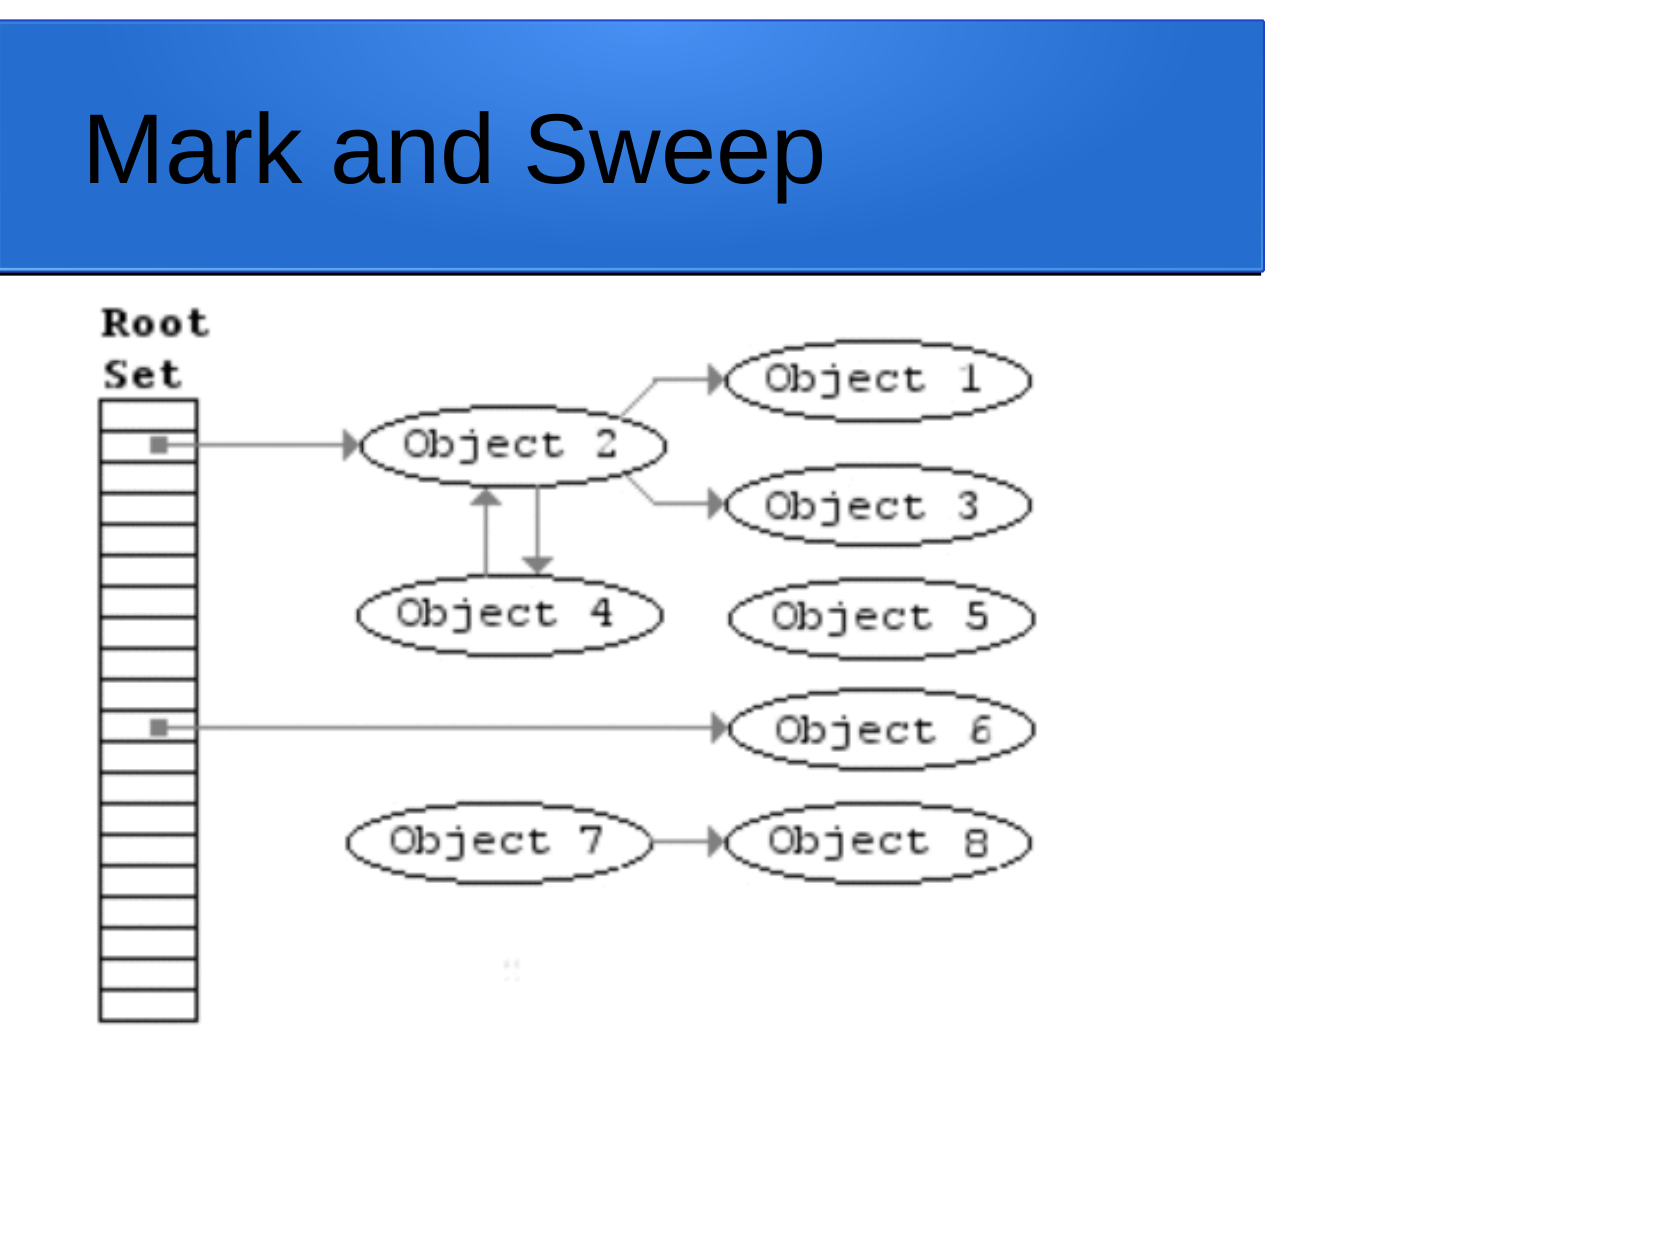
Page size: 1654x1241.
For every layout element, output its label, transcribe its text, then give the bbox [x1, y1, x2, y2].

picture [82, 299, 1046, 1037]
title Mark and Sweep [82, 47, 1235, 252]
